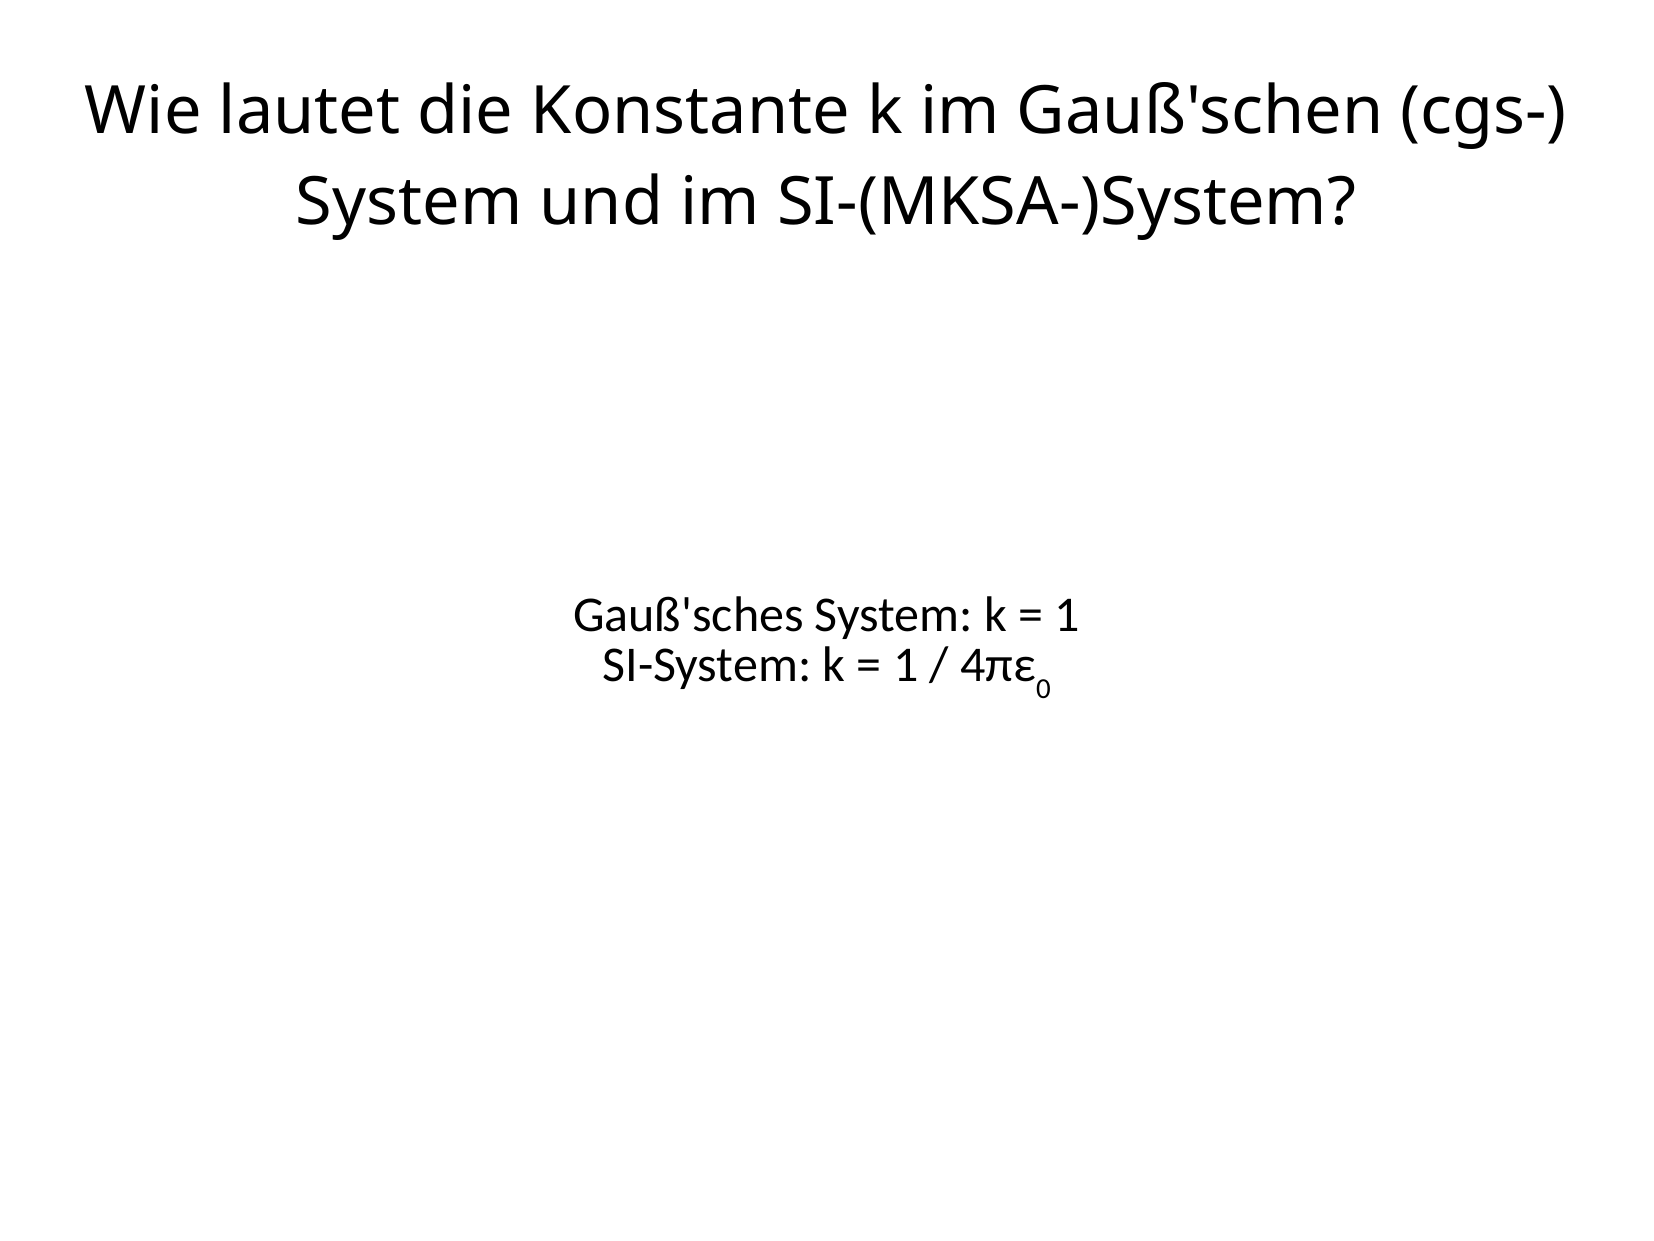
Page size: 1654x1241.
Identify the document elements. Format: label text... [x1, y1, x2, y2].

title Wie lautet die Konstante k im Gauß'schen (cgs-) System und im SI-(MKSA-)System? [82, 49, 1571, 257]
subtitle Gauß'sches System: k = 1 SI-System: k = 1 / 4πε0 [82, 290, 1571, 1010]
